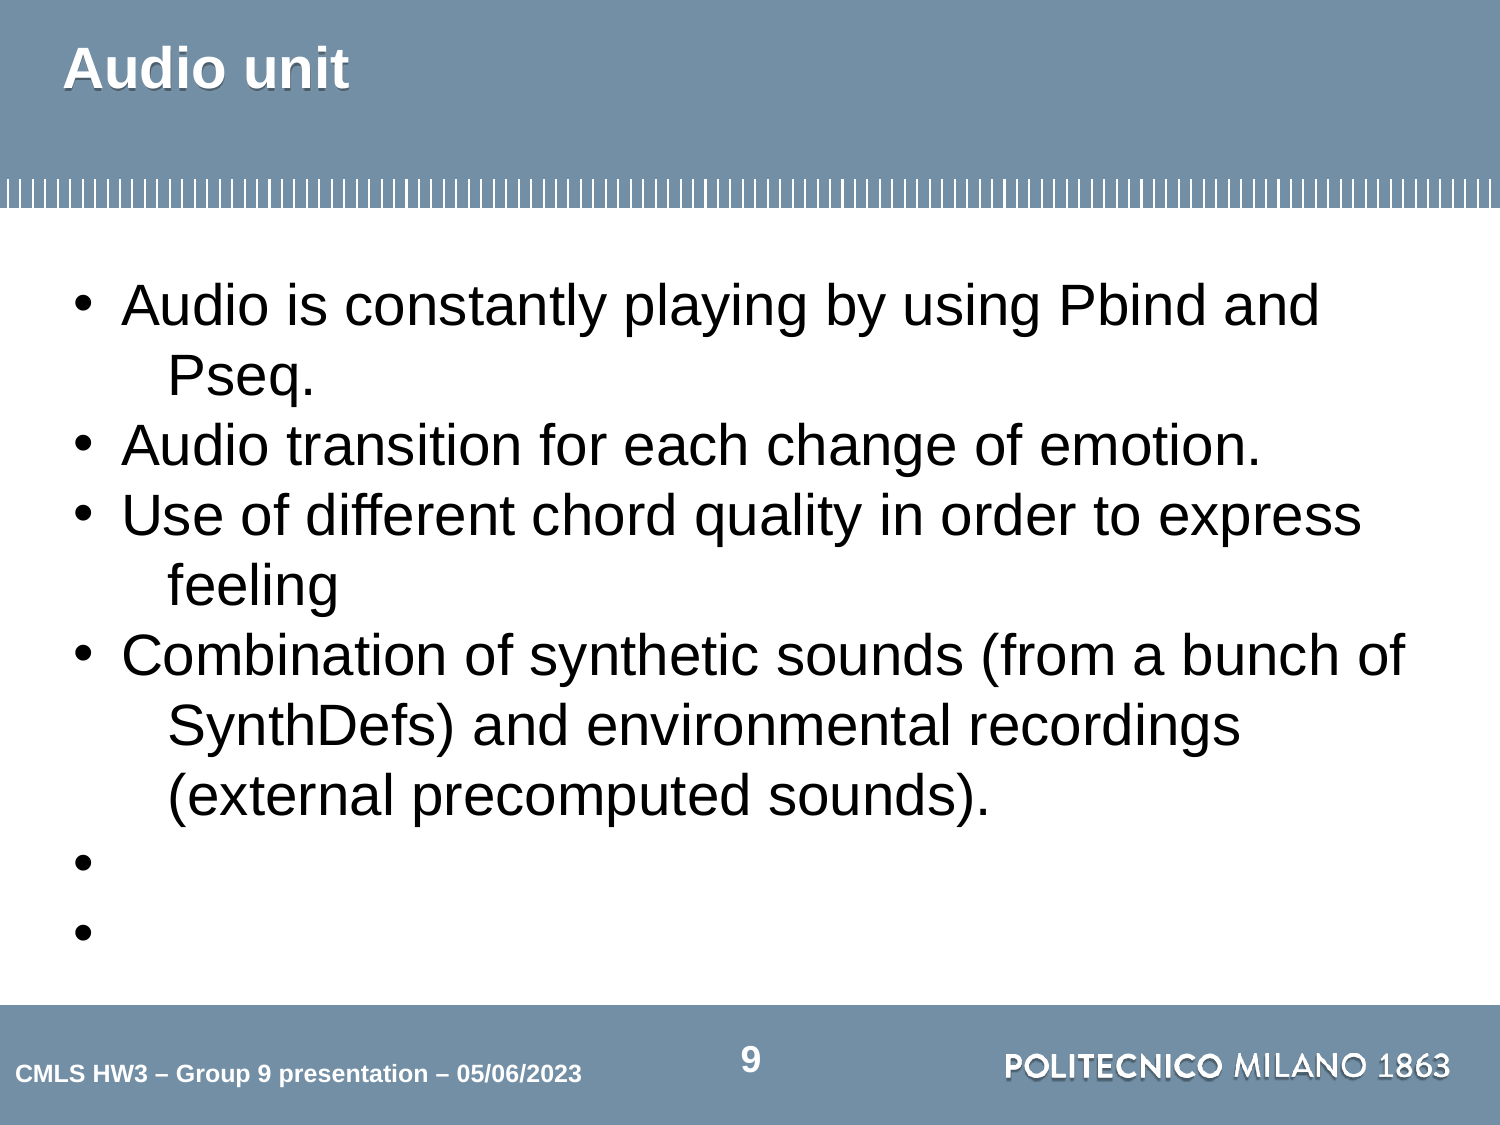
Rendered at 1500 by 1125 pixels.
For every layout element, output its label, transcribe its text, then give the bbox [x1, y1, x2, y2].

text_box Audio is constantly playing by using Pbind and Pseq. Audio transition for each change of emotion. Use of different chord quality in order to express feeling Combination of synthetic sounds (from a bunch of SynthDefs) and environmental recordings (external precomputed sounds). [59, 259, 1456, 982]
text_box CMLS HW3 – Group 9 presentation – 05/06/2023 [0, 1049, 610, 1125]
title Audio unit [47, 22, 1455, 161]
text_box 9 [576, 1027, 927, 1088]
